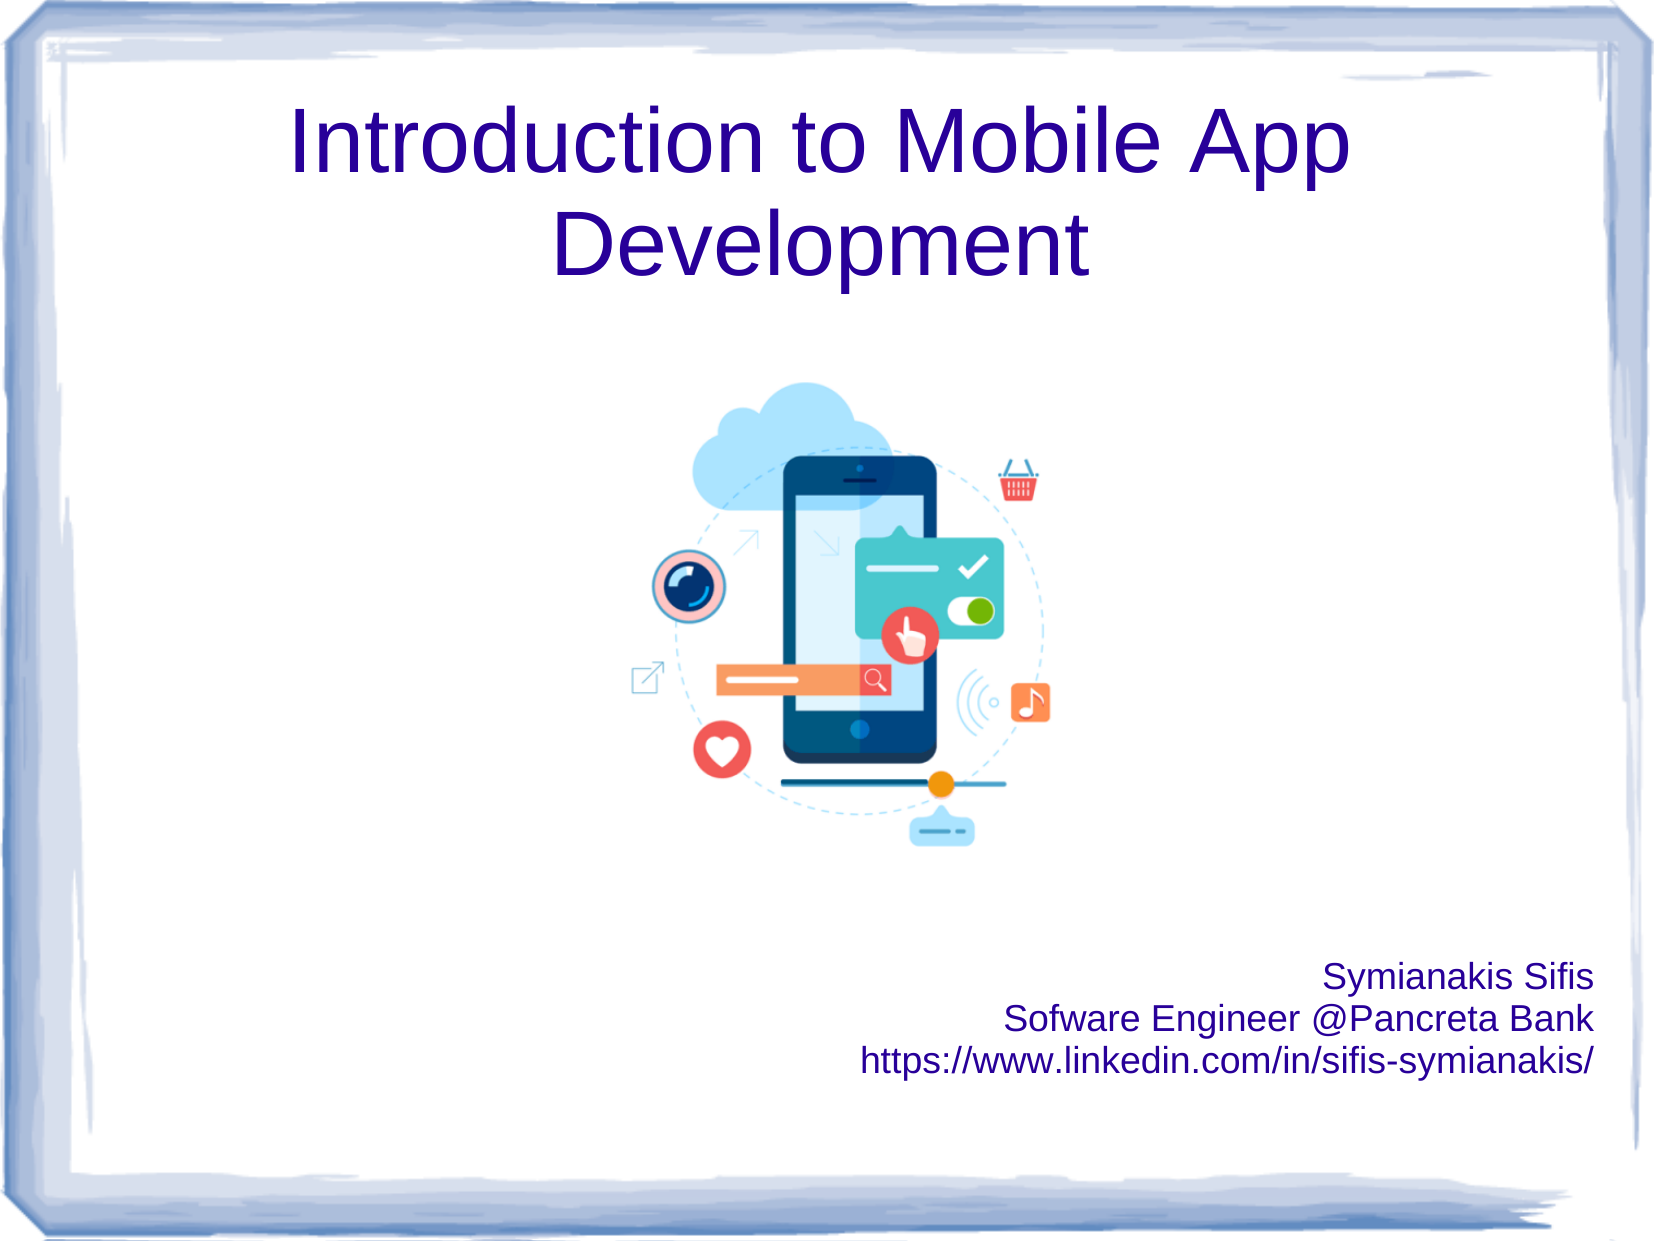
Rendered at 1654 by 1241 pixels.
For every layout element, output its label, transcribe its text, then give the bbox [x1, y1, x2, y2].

title Introduction to Mobile App Development [76, 88, 1565, 296]
picture [0, 0, 1654, 1241]
subtitle Symianakis Sifis Sofware Engineer @Pancreta Bank https://www.linkedin.com/in/sifis-symianakis/ [141, 915, 1595, 1123]
